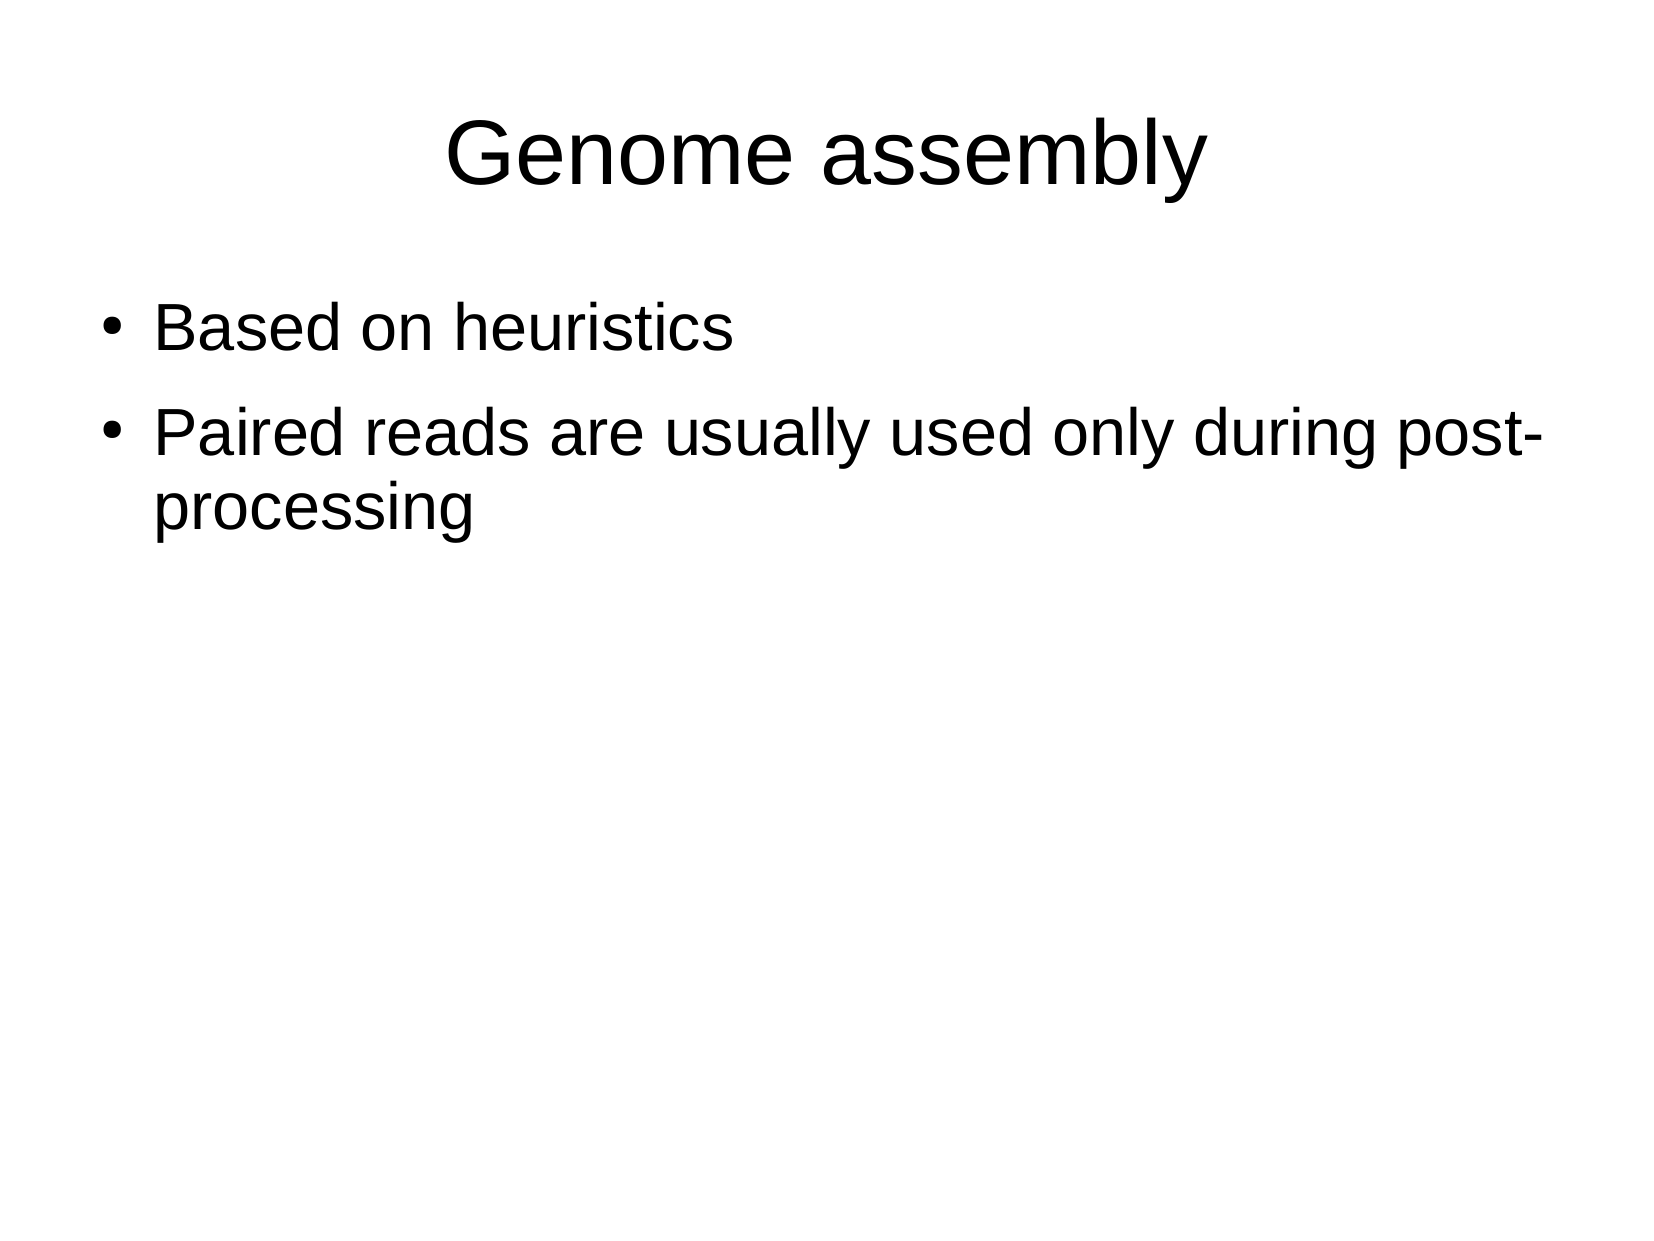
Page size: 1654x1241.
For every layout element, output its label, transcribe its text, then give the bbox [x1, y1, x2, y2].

title Genome assembly [82, 49, 1571, 257]
list Based on heuristics Paired reads are usually used only during post-processing [82, 290, 1561, 1010]
